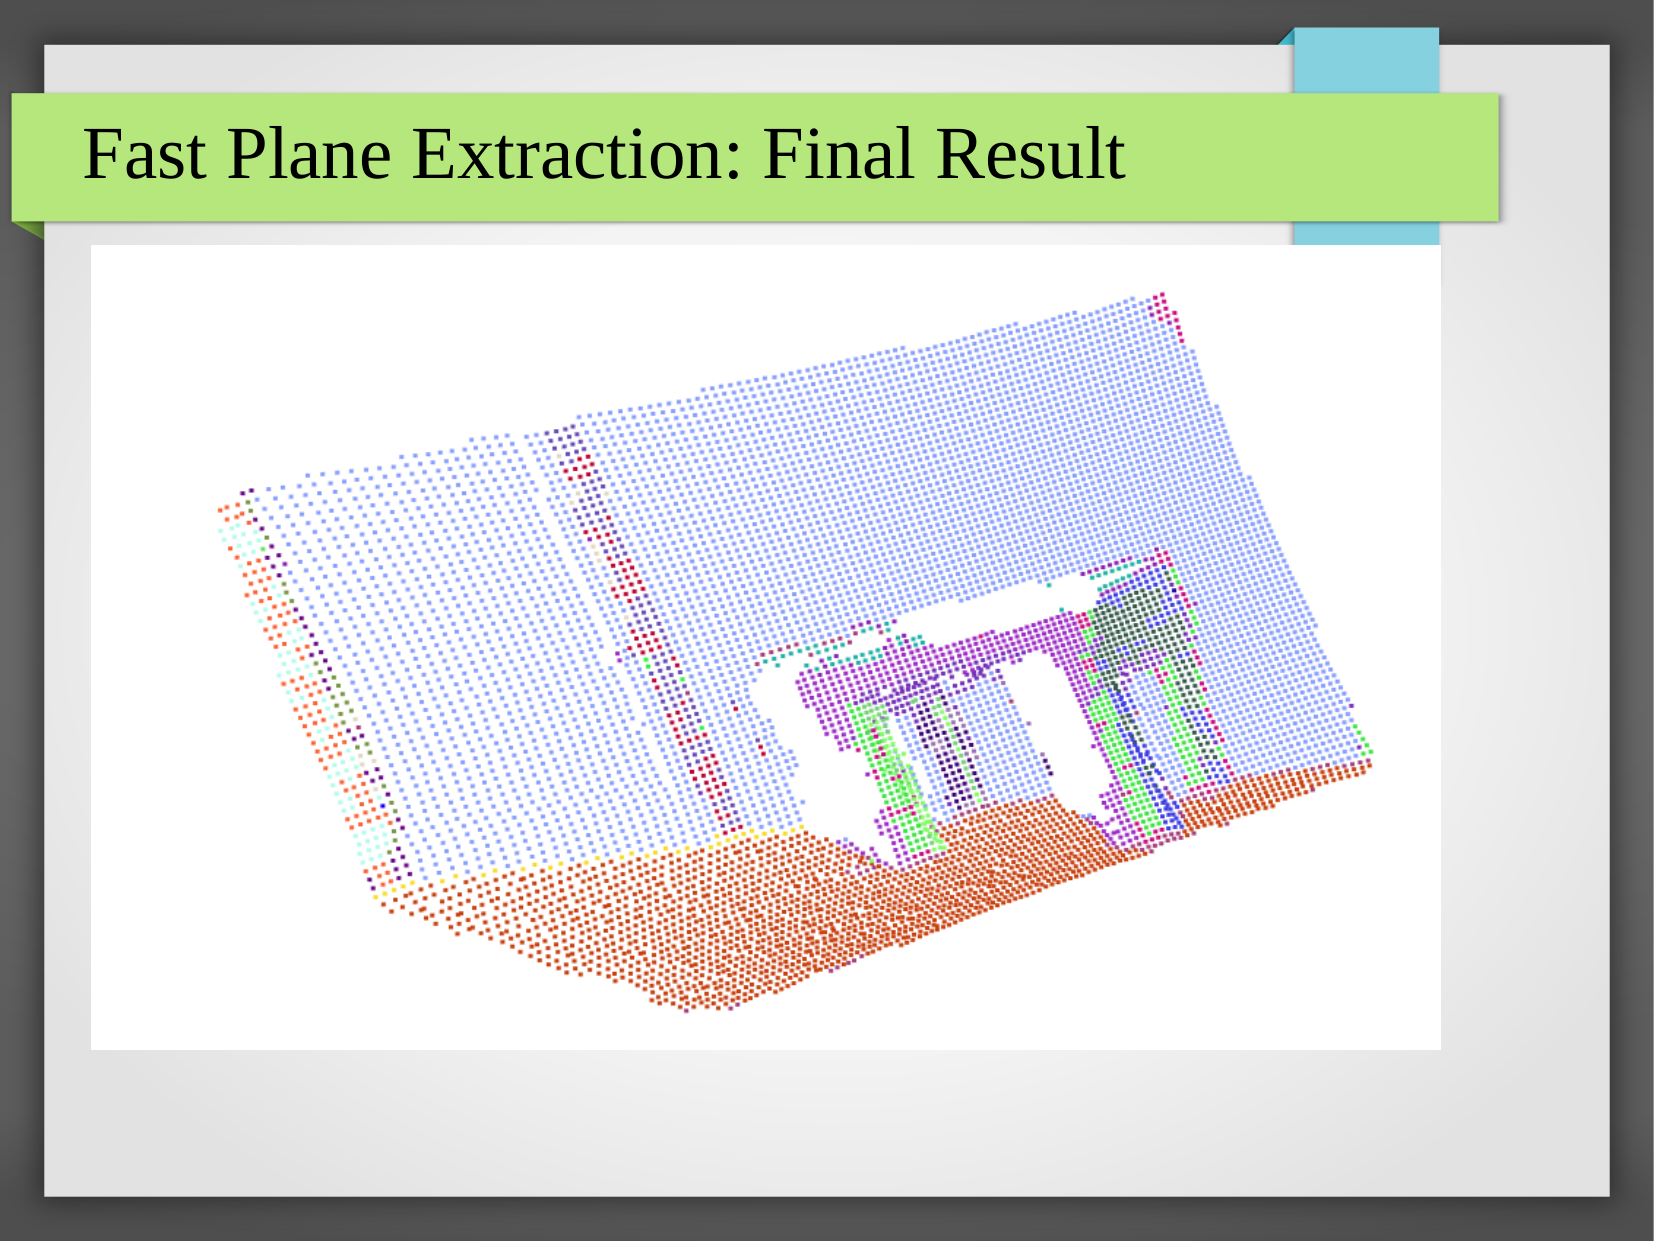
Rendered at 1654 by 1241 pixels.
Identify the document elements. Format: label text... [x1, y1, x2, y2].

title Fast Plane Extraction: Final Result [82, 94, 1264, 213]
picture [0, 0, 1654, 1241]
